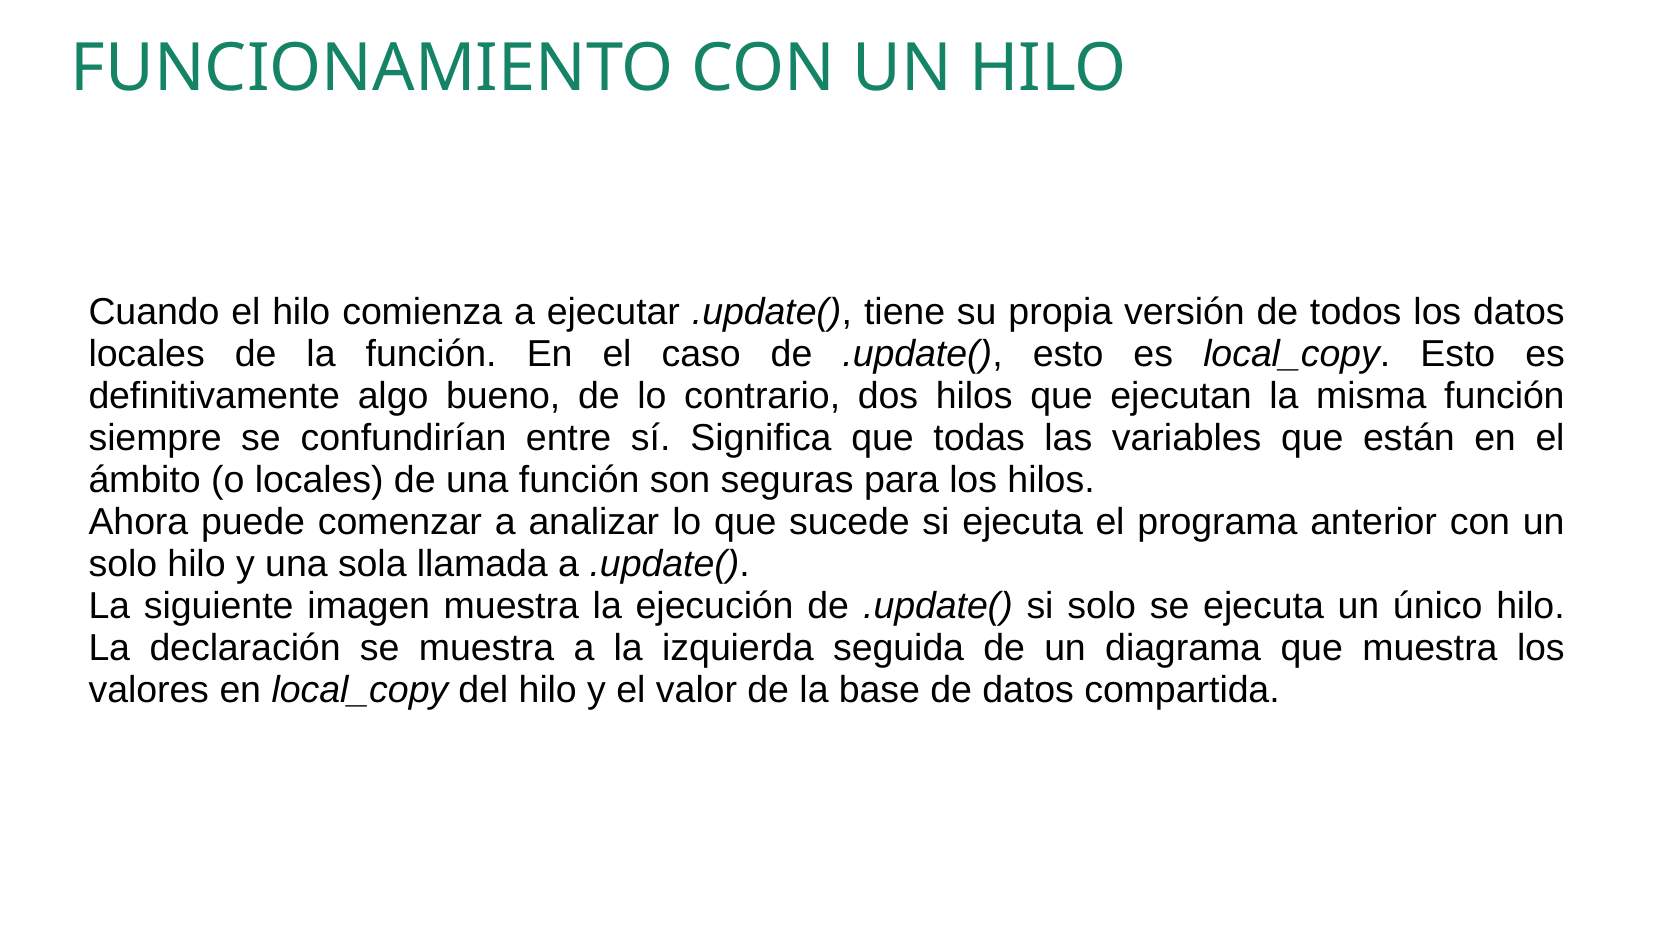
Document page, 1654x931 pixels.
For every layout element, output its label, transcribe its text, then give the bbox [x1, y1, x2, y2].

text_box Cuando el hilo comienza a ejecutar .update(), tiene su propia versión de todos los datos locales de la función. En el caso de .update(), esto es local_copy. Esto es definitivamente algo bueno, de lo contrario, dos hilos que ejecutan la misma función siempre se confundirían entre sí. Significa que todas las variables que están en el ámbito (o locales) de una función son seguras para los hilos. Ahora puede comenzar a analizar lo que sucede si ejecuta el programa anterior con un solo hilo y una sola llamada a .update(). La siguiente imagen muestra la ejecución de .update() si solo se ejecuta un único hilo. La declaración se muestra a la izquierda seguida de un diagrama que muestra los valores en local_copy del hilo y el valor de la base de datos compartida. [73, 283, 1580, 719]
title FUNCIONAMIENTO CON UN HILO [70, 0, 1447, 159]
